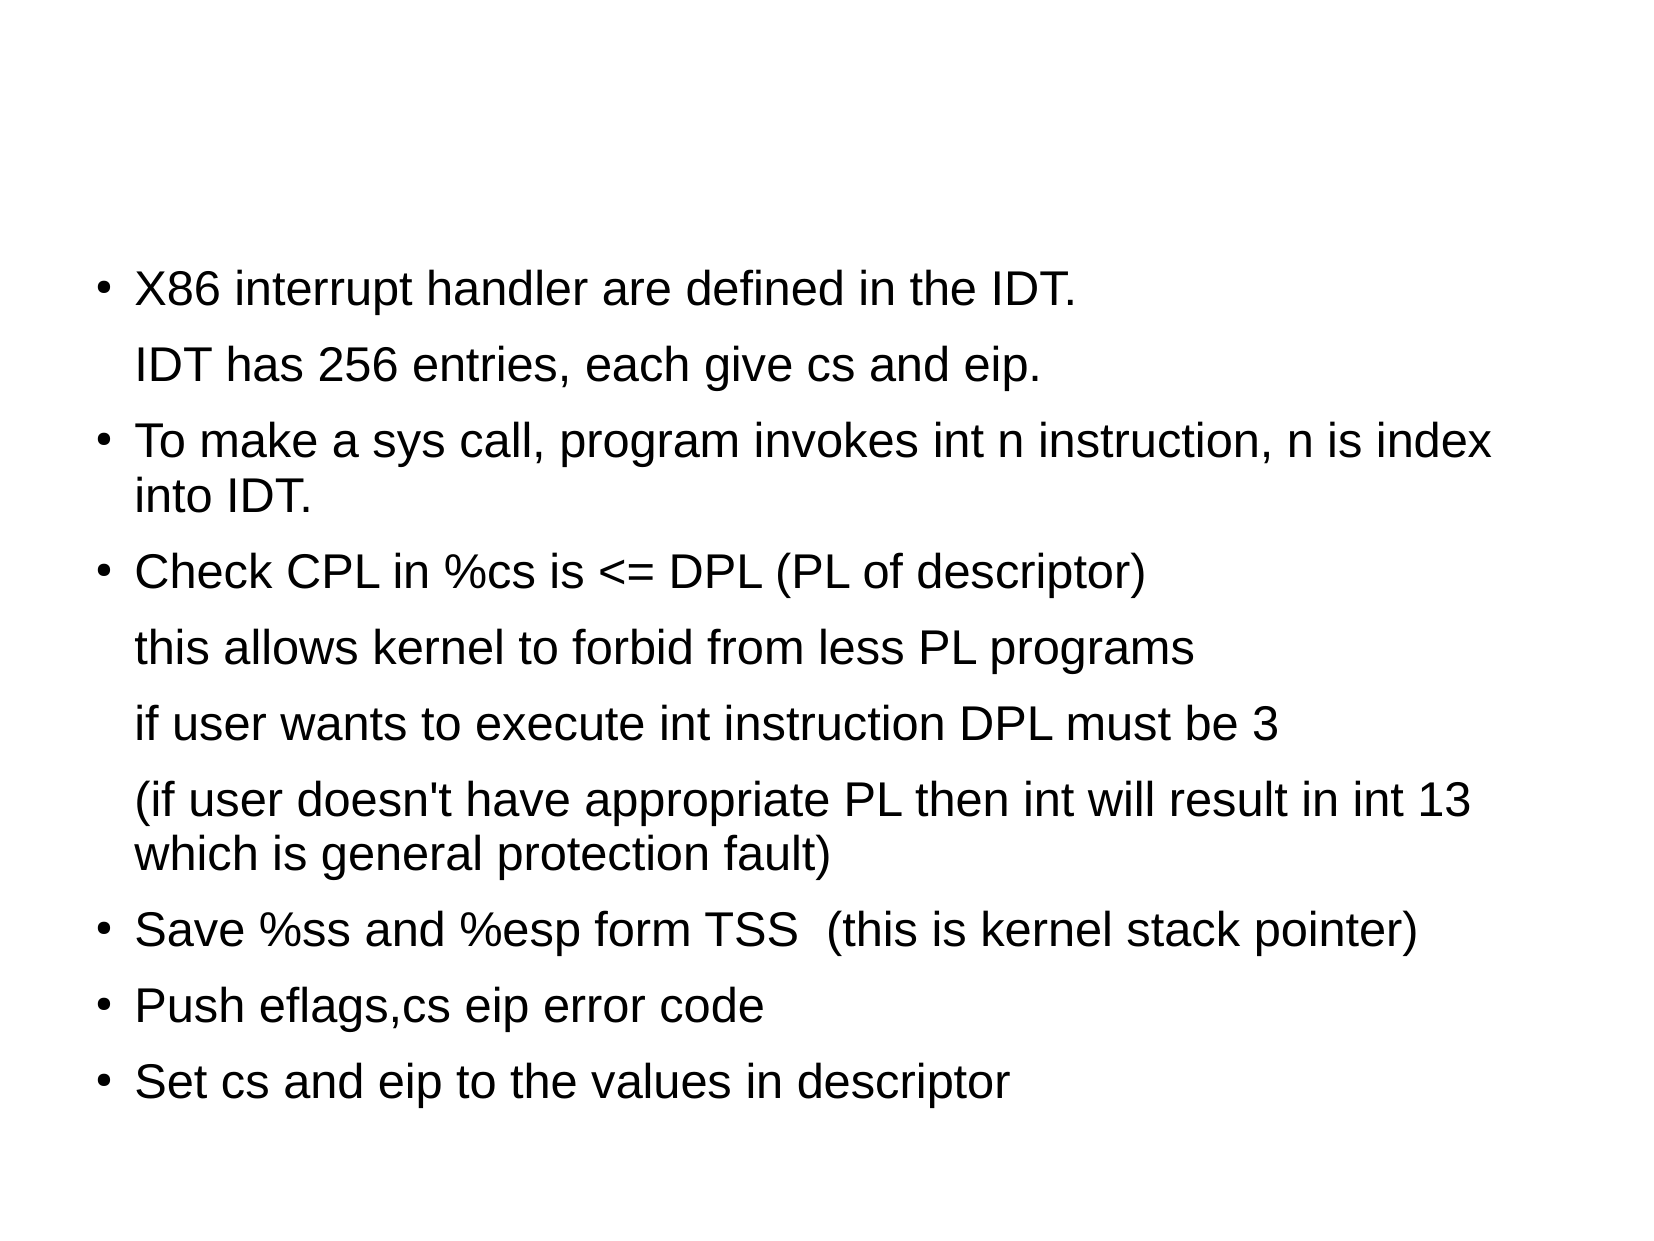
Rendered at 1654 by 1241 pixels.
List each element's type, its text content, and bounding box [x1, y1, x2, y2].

list X86 interrupt handler are defined in the IDT. IDT has 256 entries, each give cs and eip. To make a sys call, program invokes int n instruction, n is index into IDT. Check CPL in %cs is <= DPL (PL of descriptor) this allows kernel to forbid from less PL programs if user wants to execute int instruction DPL must be 3 (if user doesn't have appropriate PL then int will result in int 13 which is general protection fault) Save %ss and %esp form TSS (this is kernel stack pointer) Push eflags,cs eip error code Set cs and eip to the values in descriptor [82, 261, 1538, 1111]
